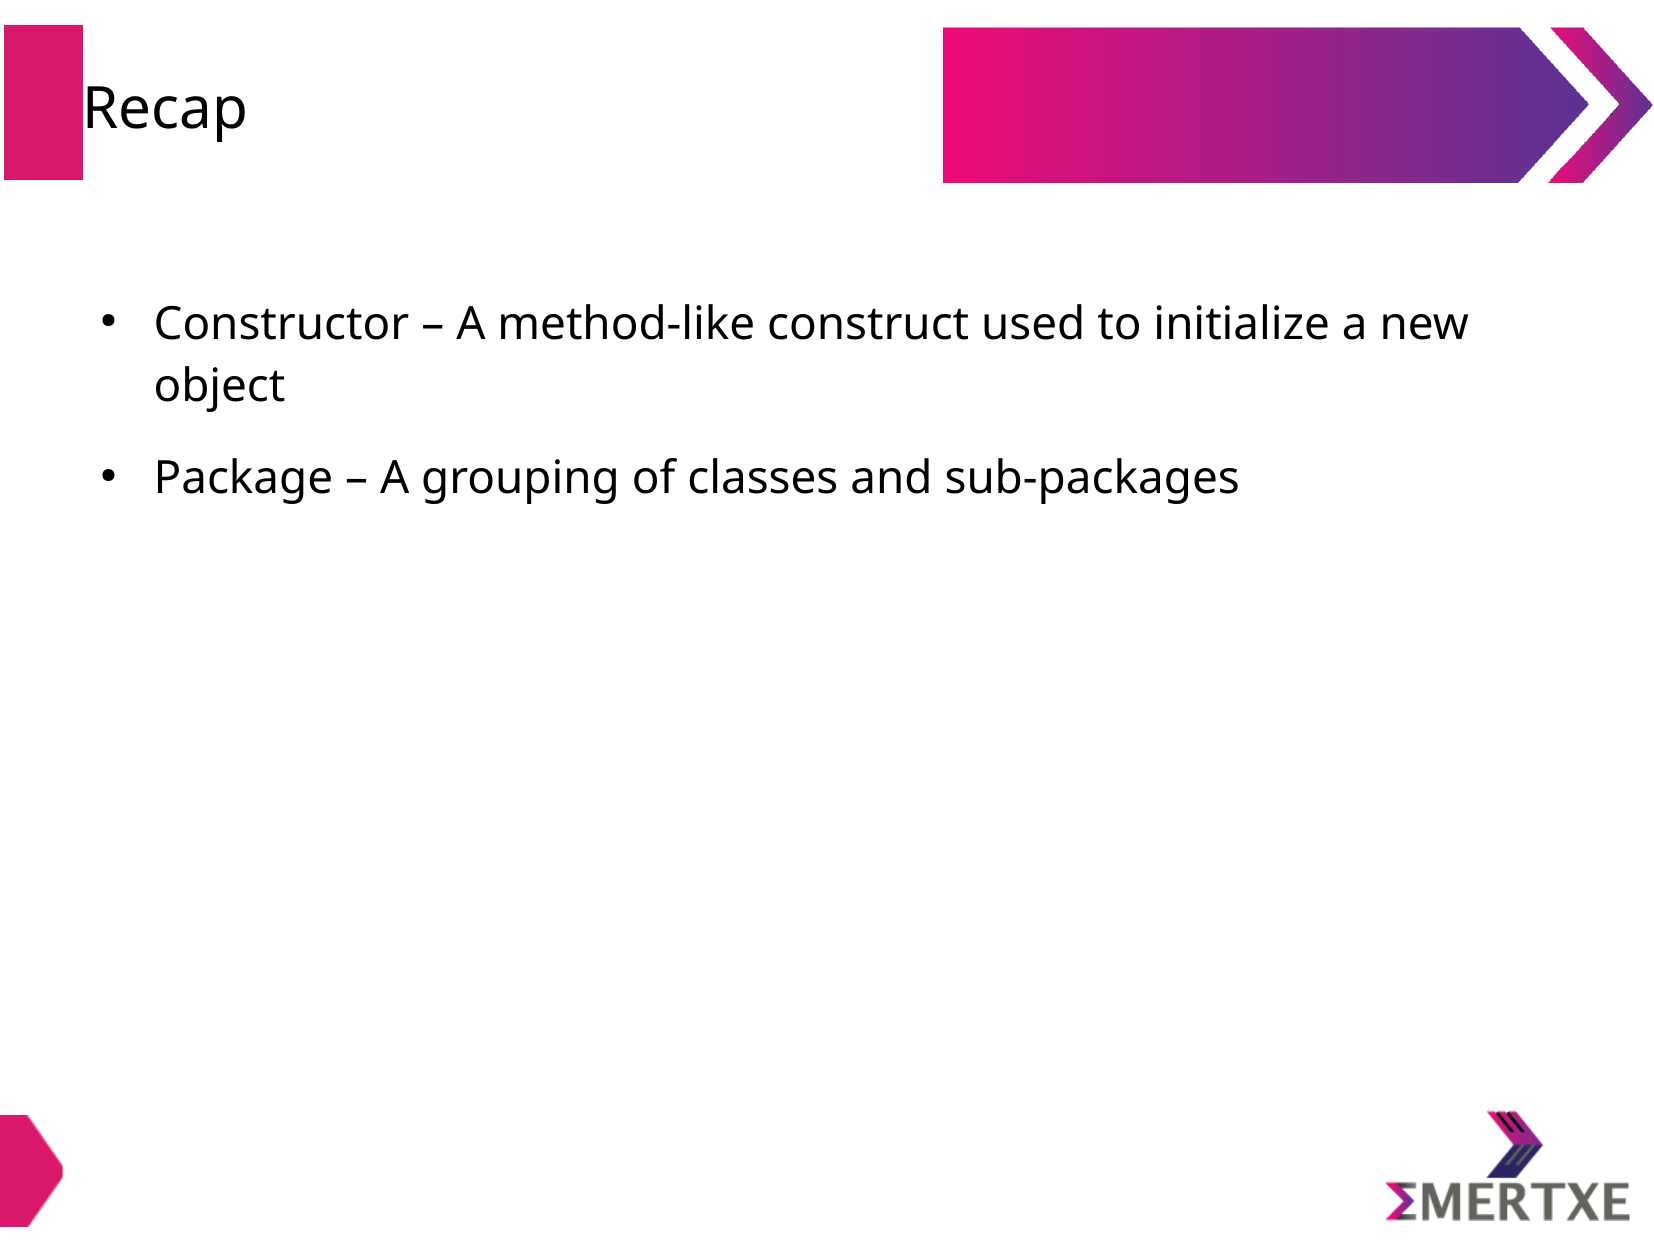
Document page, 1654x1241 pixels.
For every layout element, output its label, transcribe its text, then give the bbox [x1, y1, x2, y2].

picture [1571, 27, 1653, 183]
picture [1385, 1107, 1631, 1221]
list Constructor – A method-like construct used to initialize a new object Package – A grouping of classes and sub-packages [82, 290, 1571, 1010]
title Recap [82, 2, 1571, 210]
